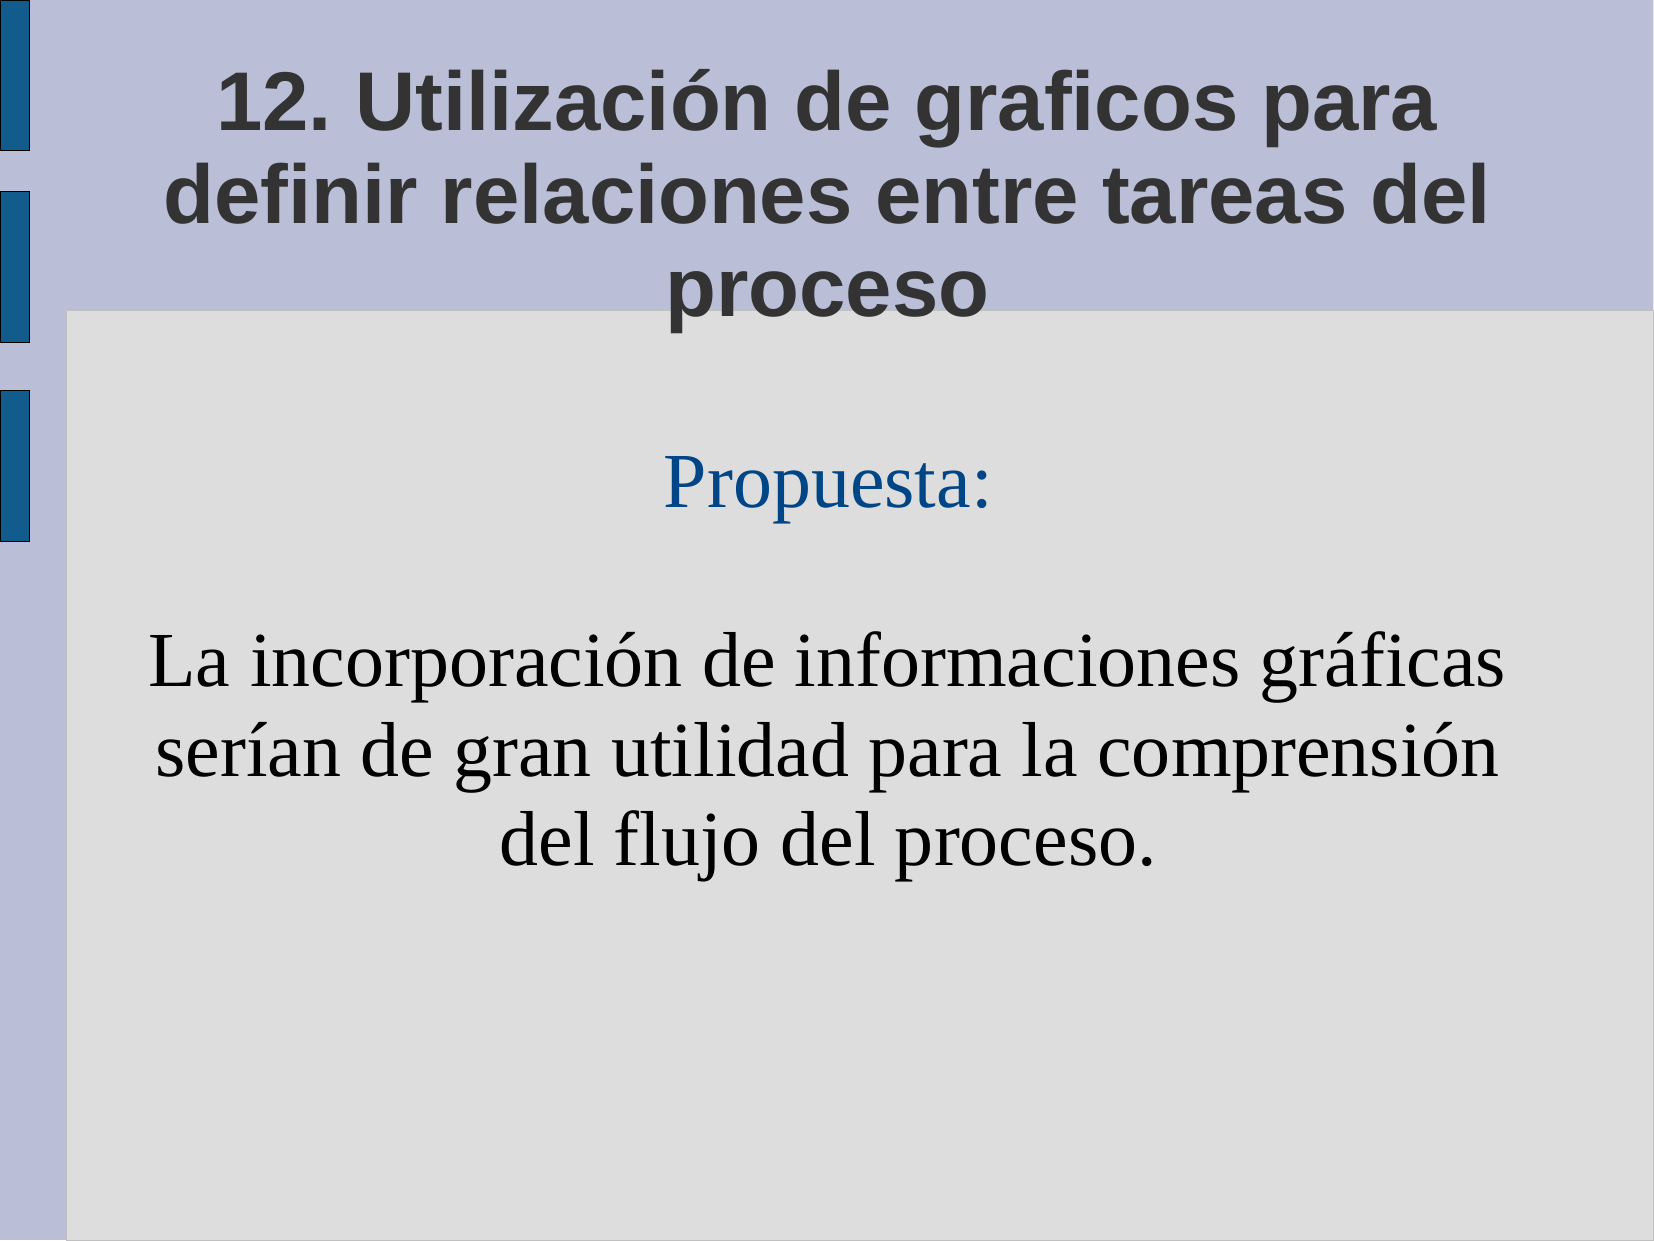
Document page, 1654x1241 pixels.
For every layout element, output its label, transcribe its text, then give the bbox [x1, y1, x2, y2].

title 12. Utilización de graficos para definir relaciones entre tareas del proceso [121, 55, 1534, 335]
chart [121, 344, 1534, 1127]
